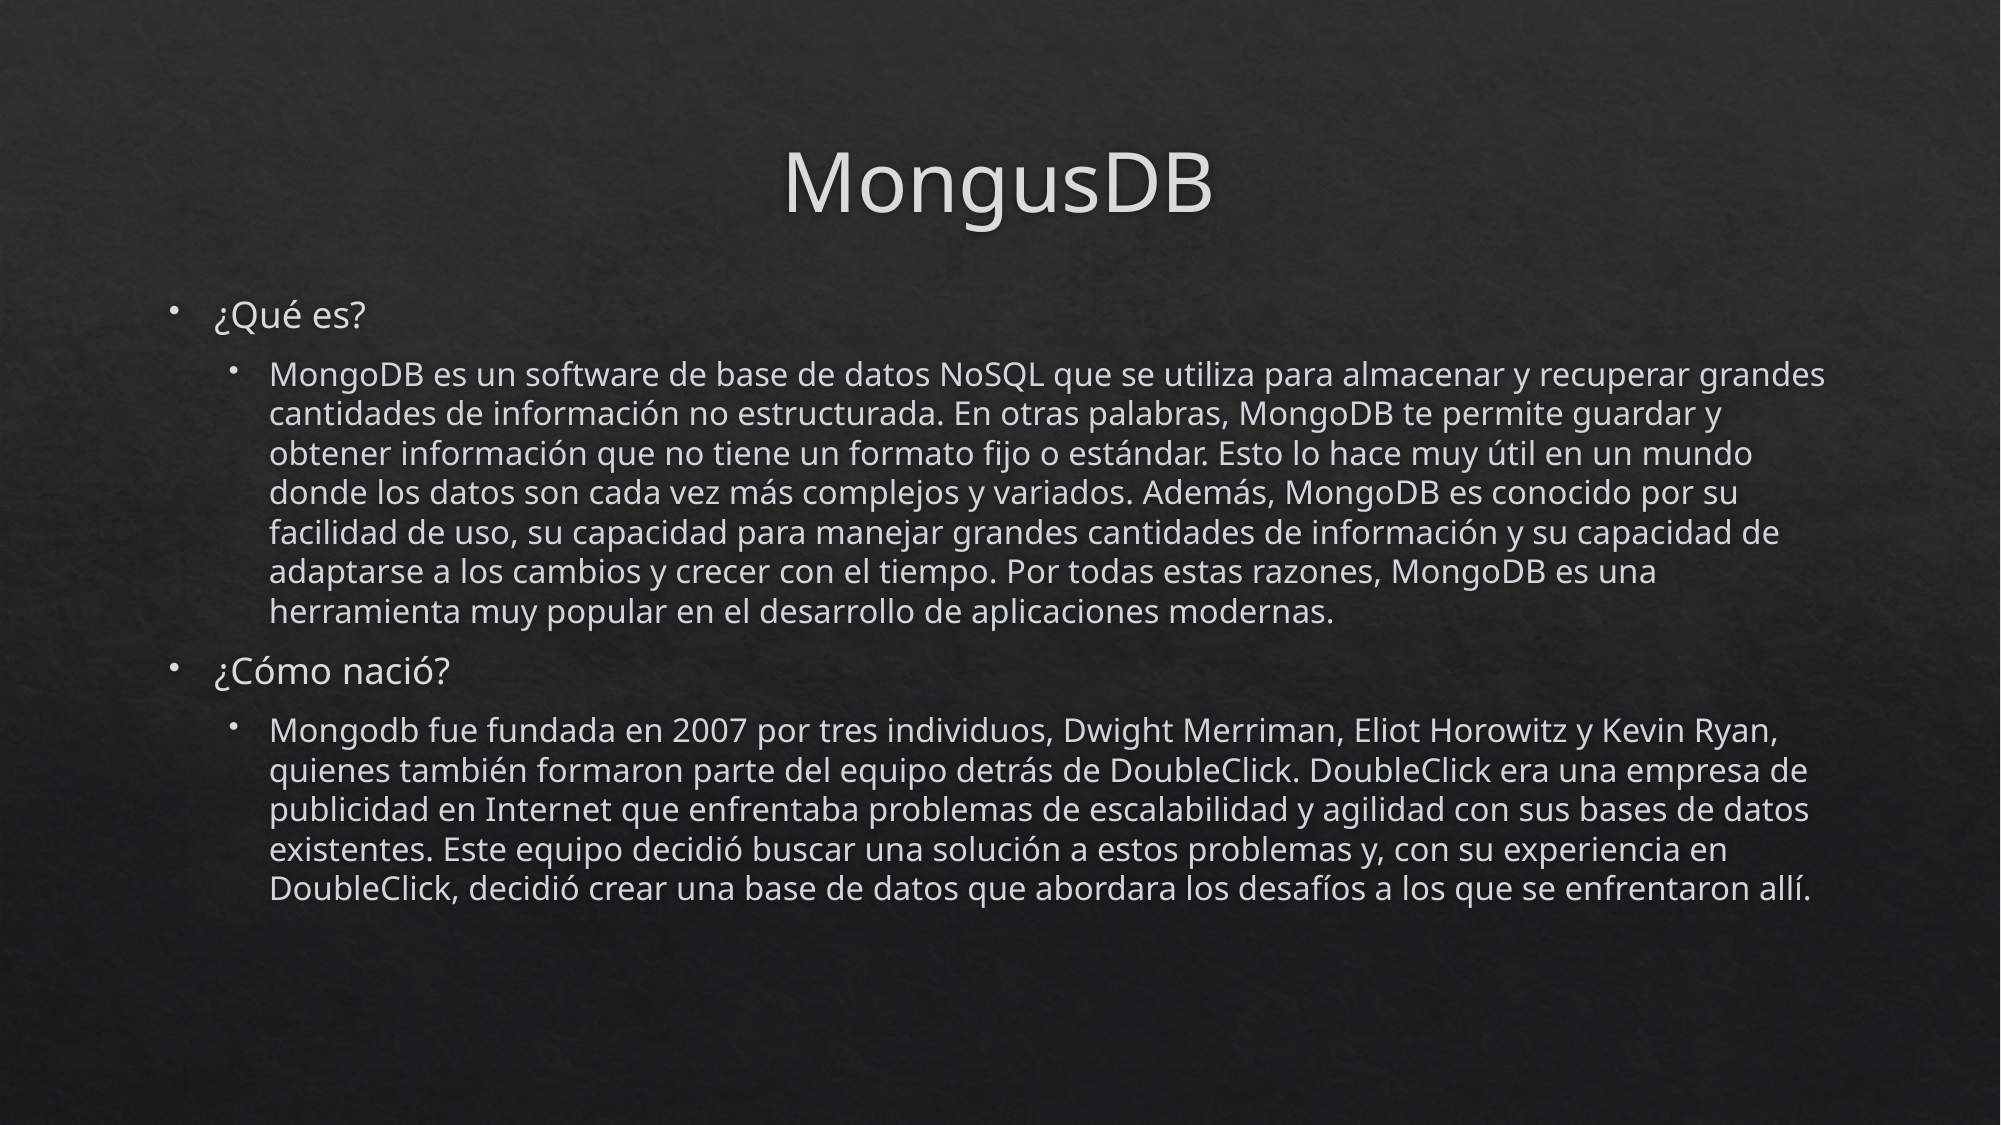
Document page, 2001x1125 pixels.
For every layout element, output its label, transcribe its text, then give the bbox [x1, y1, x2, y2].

title MongusDB [149, 99, 1849, 260]
list ¿Qué es? MongoDB es un software de base de datos NoSQL que se utiliza para almacenar y recuperar grandes cantidades de información no estructurada. En otras palabras, MongoDB te permite guardar y obtener información que no tiene un formato fijo o estándar. Esto lo hace muy útil en un mundo donde los datos son cada vez más complejos y variados. Además, MongoDB es conocido por su facilidad de uso, su capacidad para manejar grandes cantidades de información y su capacidad de adaptarse a los cambios y crecer con el tiempo. Por todas estas razones, MongoDB es una herramienta muy popular en el desarrollo de aplicaciones modernas. ¿Cómo nació? Mongodb fue fundada en 2007 por tres individuos, Dwight Merriman, Eliot Horowitz y Kevin Ryan, quienes también formaron parte del equipo detrás de DoubleClick. DoubleClick era una empresa de publicidad en Internet que enfrentaba problemas de escalabilidad y agilidad con sus bases de datos existentes. Este equipo decidió buscar una solución a estos problemas y, con su experiencia en DoubleClick, decidió crear una base de datos que abordara los desafíos a los que se enfrentaron allí. [149, 284, 1849, 950]
picture [0, 0, 2001, 1125]
